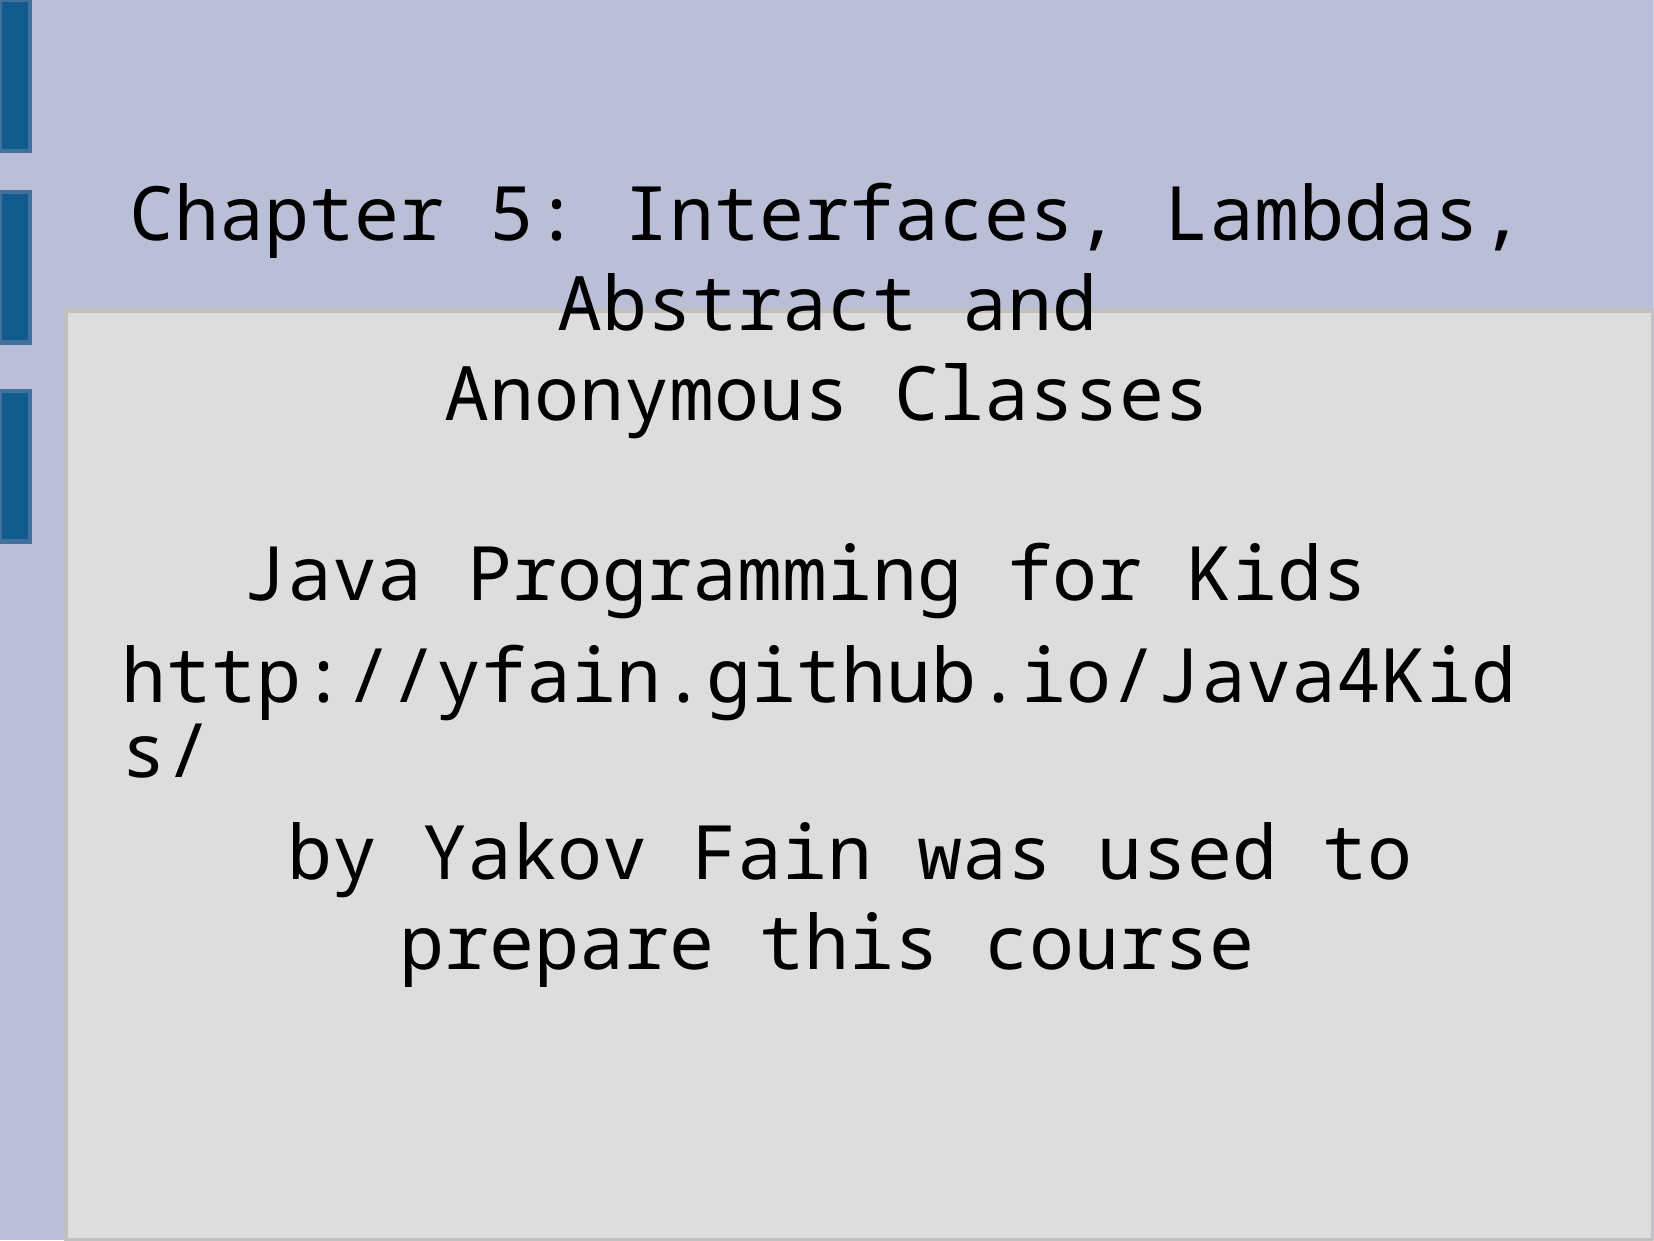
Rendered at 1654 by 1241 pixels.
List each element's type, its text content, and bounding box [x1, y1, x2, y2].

subtitle Chapter 5: Interfaces, Lambdas, Abstract and Anonymous Classes Java Programming for Kids http://yfain.github.io/Java4Kids/ by Yakov Fain was used to prepare this course [121, 165, 1534, 1241]
